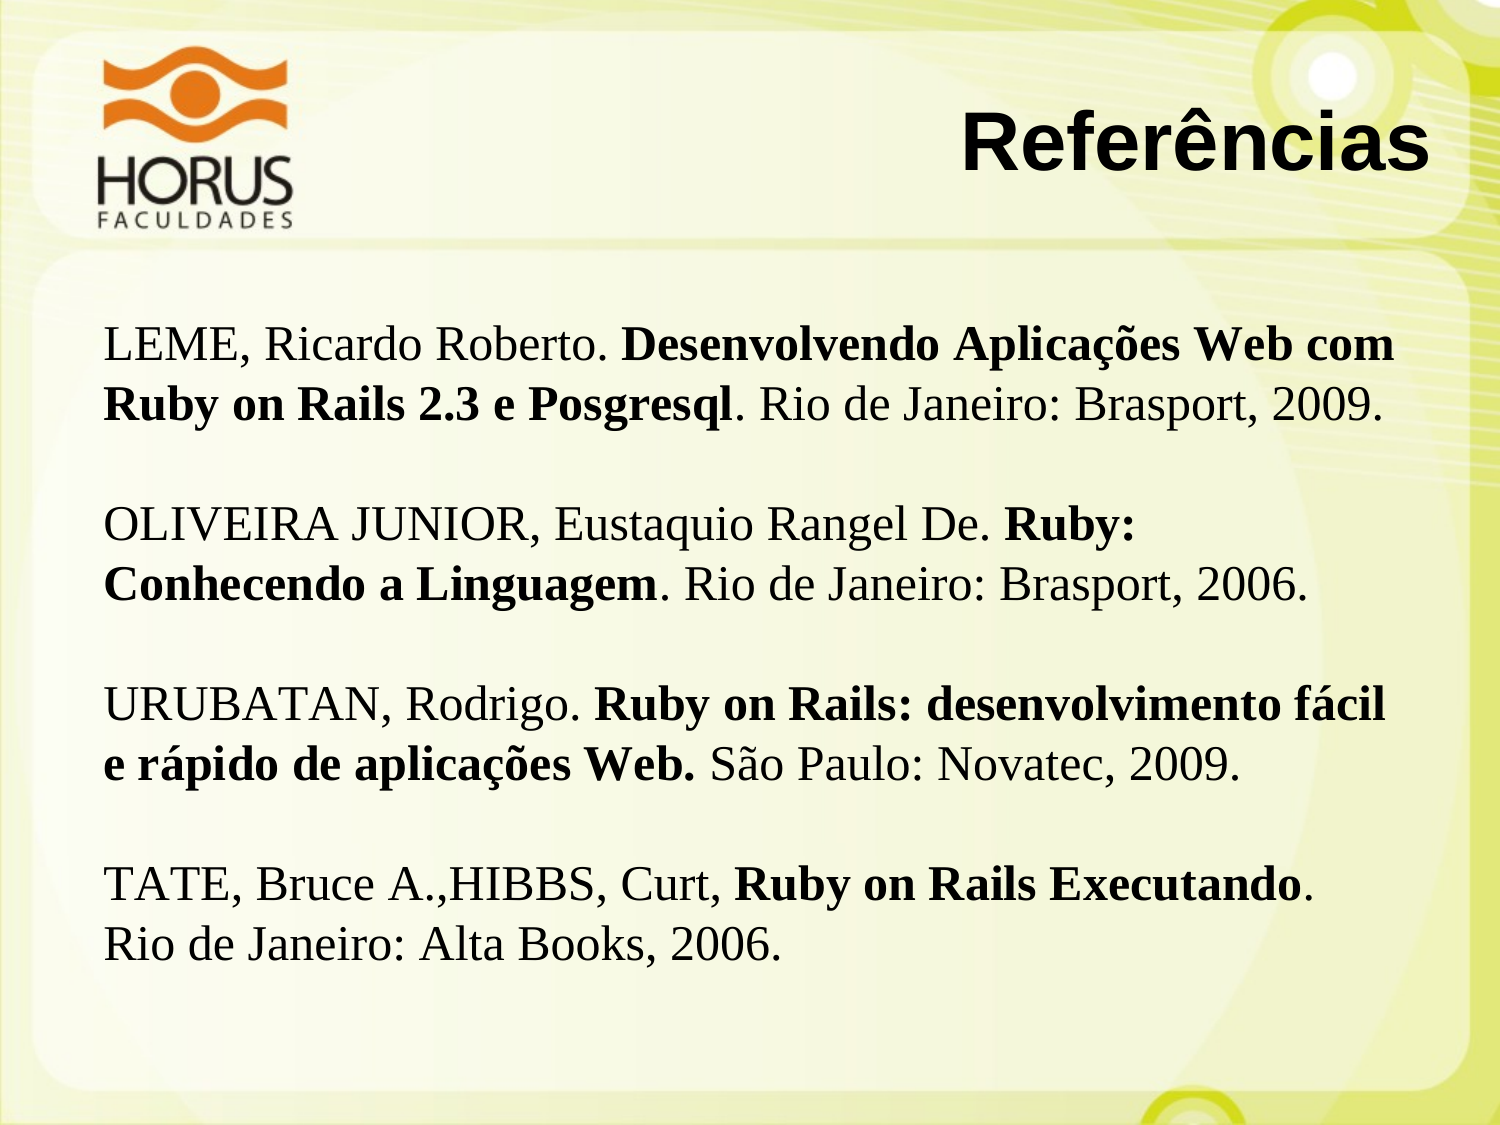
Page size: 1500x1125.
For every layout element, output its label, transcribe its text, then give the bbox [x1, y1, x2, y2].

picture [0, 0, 1500, 1125]
title Referências [64, 42, 1447, 232]
text_box LEME, Ricardo Roberto. Desenvolvendo Aplicações Web com Ruby on Rails 2.3 e Posgresql. Rio de Janeiro: Brasport, 2009. OLIVEIRA JUNIOR, Eustaquio Rangel De. Ruby: Conhecendo a Linguagem. Rio de Janeiro: Brasport, 2006. URUBATAN, Rodrigo. Ruby on Rails: desenvolvimento fácil e rápido de aplicações Web. São Paulo: Novatec, 2009. TATE, Bruce A.,HIBBS, Curt, Ruby on Rails Executando. Rio de Janeiro: Alta Books, 2006. [88, 302, 1412, 988]
